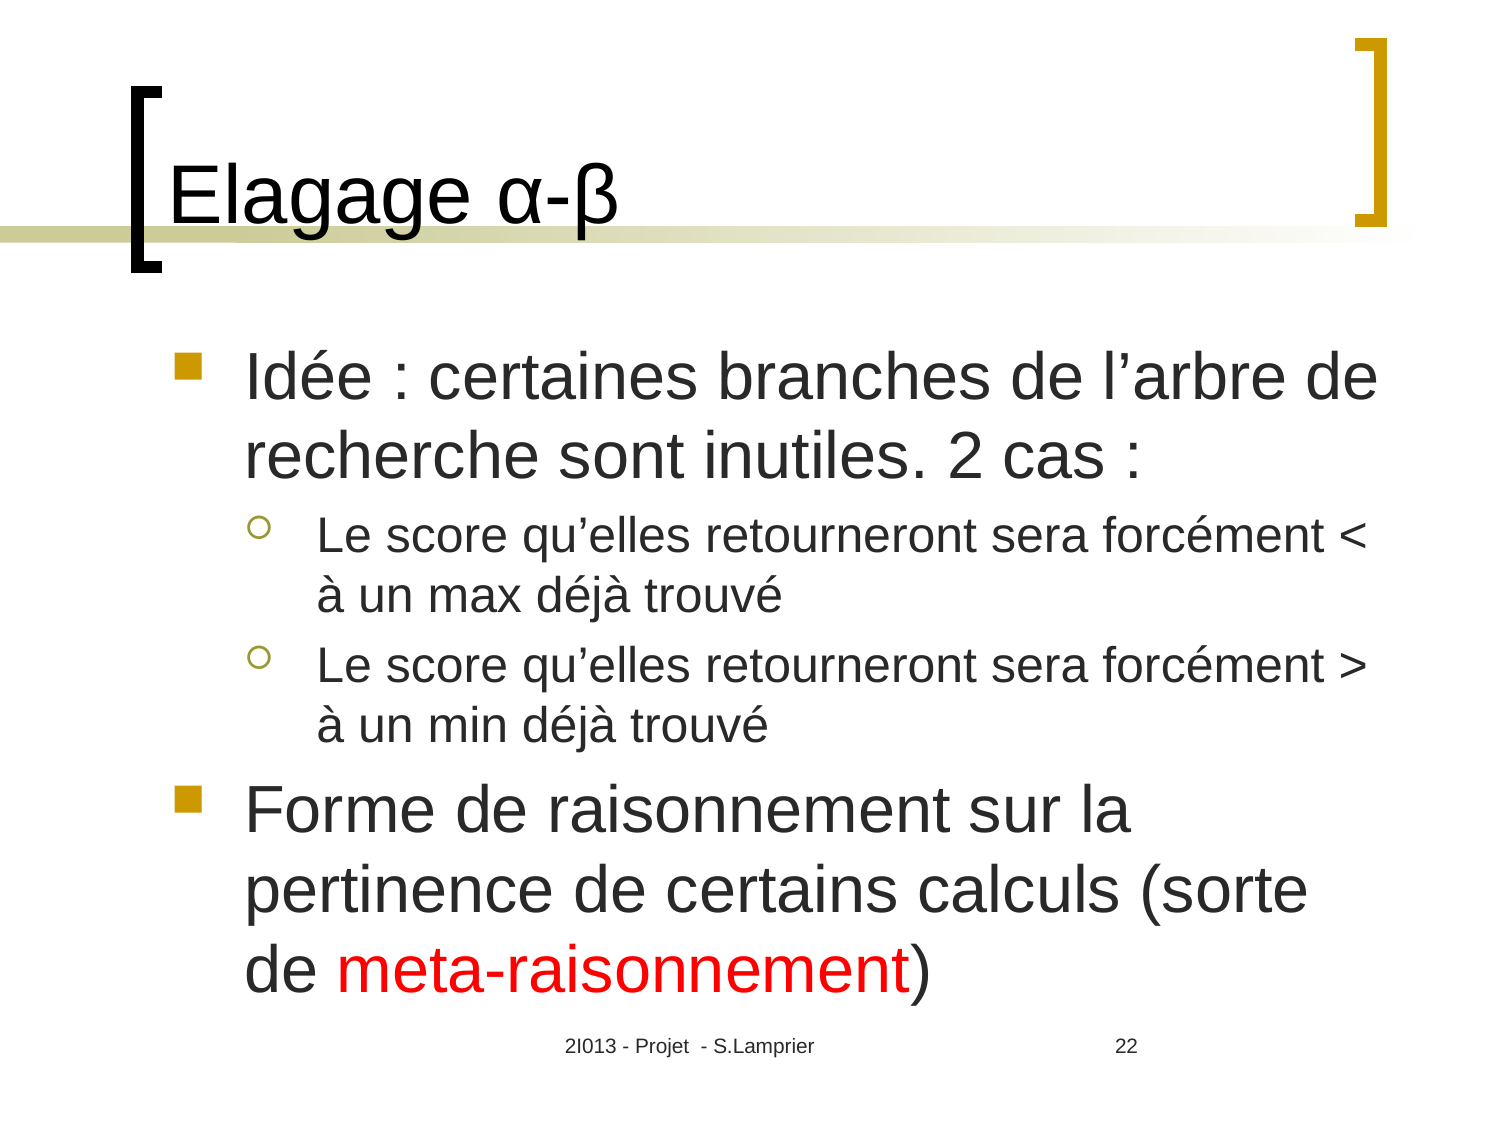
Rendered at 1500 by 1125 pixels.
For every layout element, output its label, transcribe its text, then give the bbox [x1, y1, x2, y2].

text_box Idée : certaines branches de l’arbre de recherche sont inutiles. 2 cas : Le score qu’elles retourneront sera forcément < à un max déjà trouvé Le score qu’elles retourneront sera forcément > à un min déjà trouvé Forme de raisonnement sur la pertinence de certains calculs (sorte de meta-raisonnement) [155, 324, 1413, 1000]
footer 2I013 - Projet - S.Lamprier [549, 1025, 1025, 1100]
slide_number <numéro> [1100, 1025, 1413, 1100]
title Elagage α-β [152, 15, 1328, 248]
